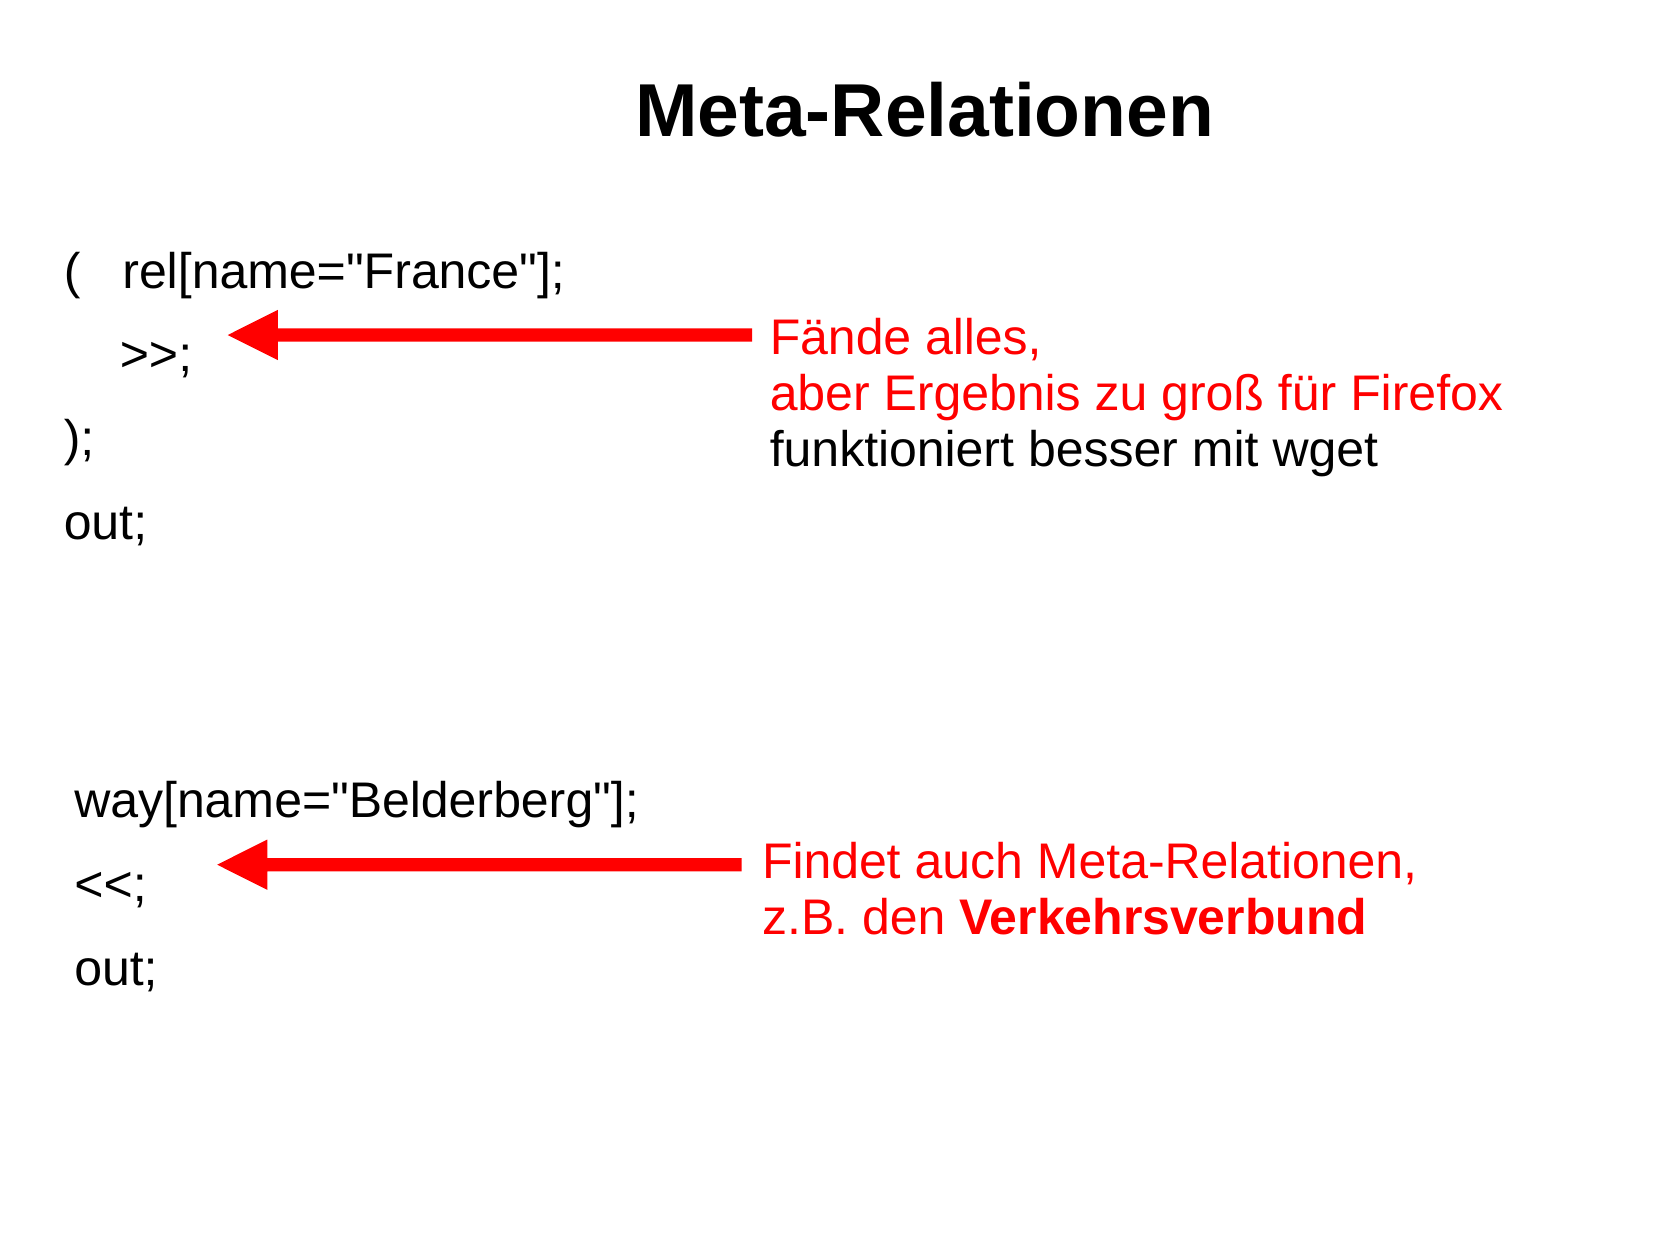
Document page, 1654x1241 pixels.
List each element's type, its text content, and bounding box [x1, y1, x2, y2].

text_box way[name="Belderberg"]; <<; out; [59, 737, 853, 976]
text_box Findet auch Meta-Relationen, z.B. den Verkehrsverbund [747, 826, 1433, 953]
text_box Fände alles, aber Ergebnis zu groß für Firefox funktioniert besser mit wget [755, 301, 1519, 485]
text_box ( rel[name="France"]; >>; ); out; [49, 207, 843, 530]
text_box Meta-Relationen [620, 61, 1229, 160]
text_box [227, 309, 753, 361]
text_box [217, 839, 742, 890]
